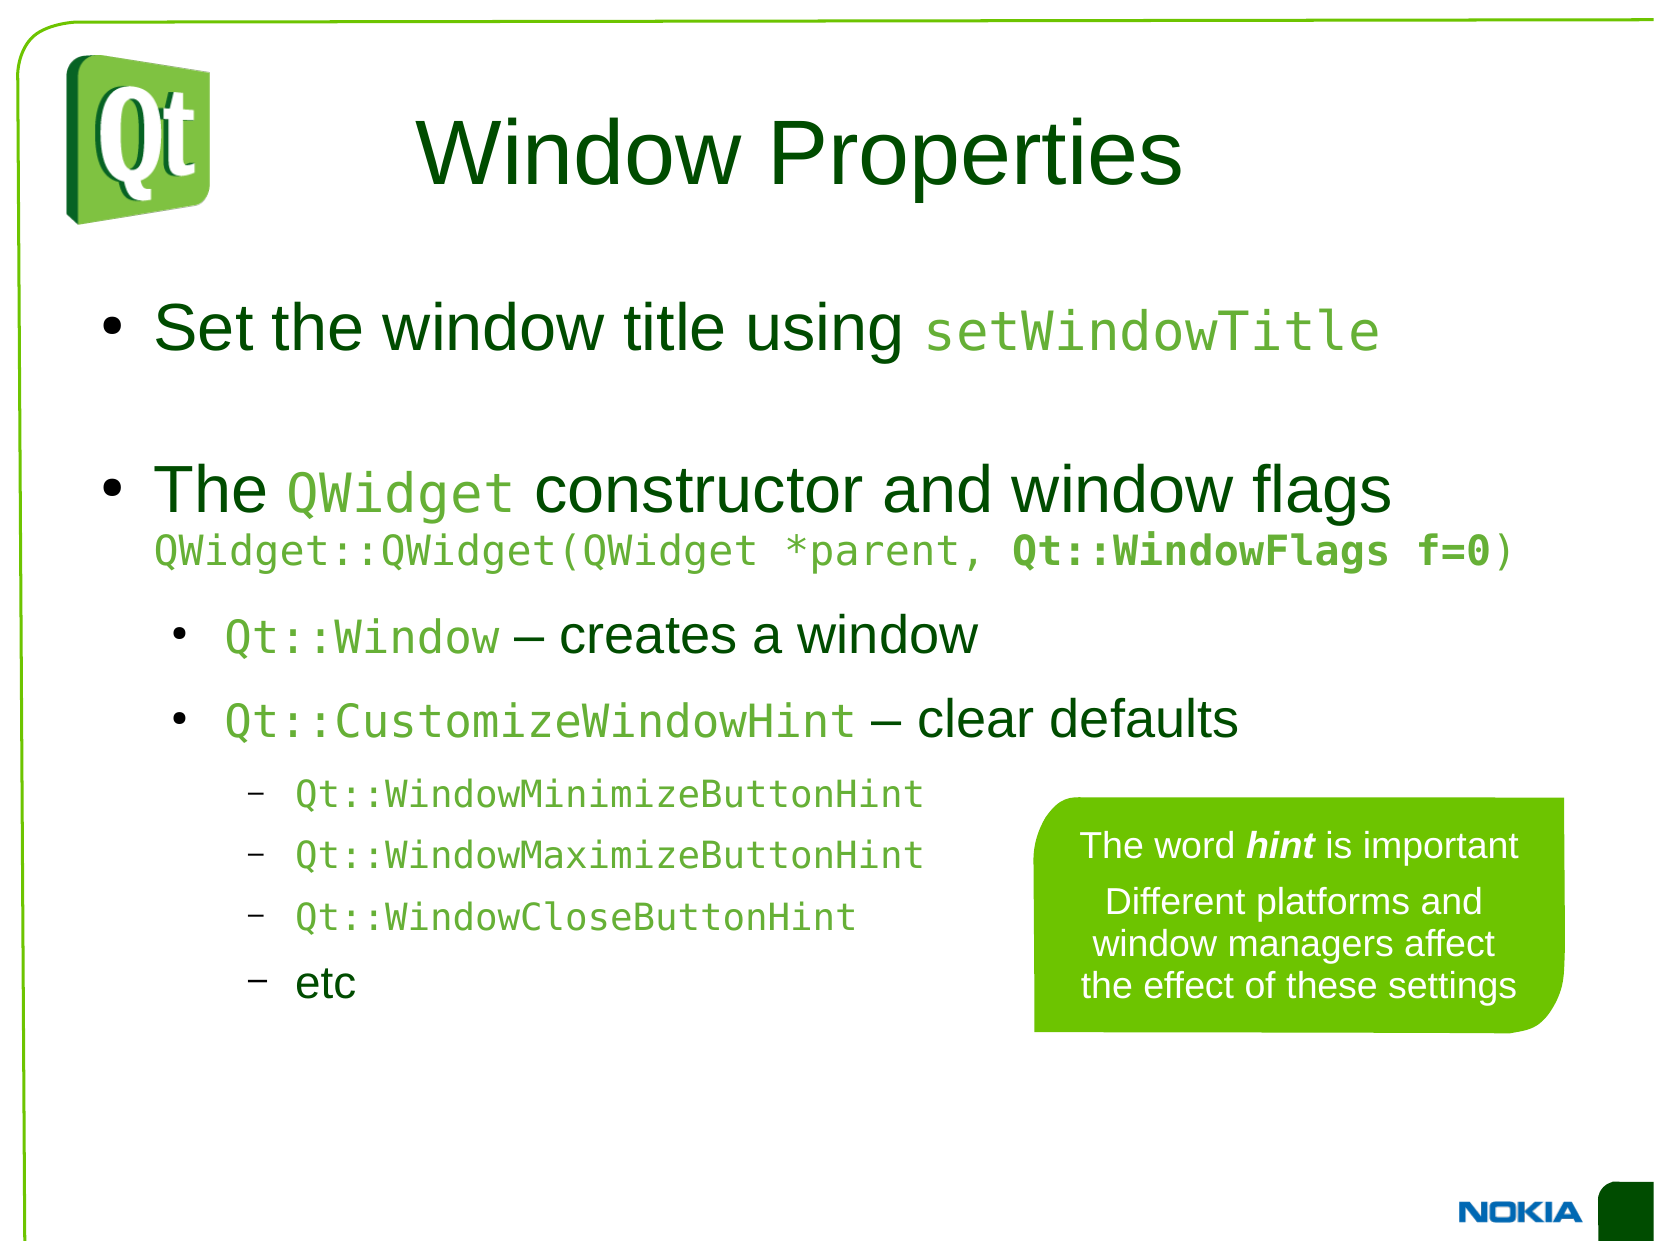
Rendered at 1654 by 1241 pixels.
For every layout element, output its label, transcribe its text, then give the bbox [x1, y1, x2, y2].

text_box The word hint is important Different platforms and window managers affect the effect of these settings [1033, 797, 1565, 1034]
list Set the window title using setWindowTitle The QWidget constructor and window flags QWidget::QWidget(QWidget *parent, Qt::WindowFlags f=0) Qt::Window – creates a window Qt::CustomizeWindowHint – clear defaults Qt::WindowMinimizeButtonHint Qt::WindowMaximizeButtonHint Qt::WindowCloseButtonHint etc [82, 290, 1571, 1094]
picture [1459, 1201, 1583, 1223]
picture [66, 55, 210, 225]
title Window Properties [263, 49, 1339, 257]
